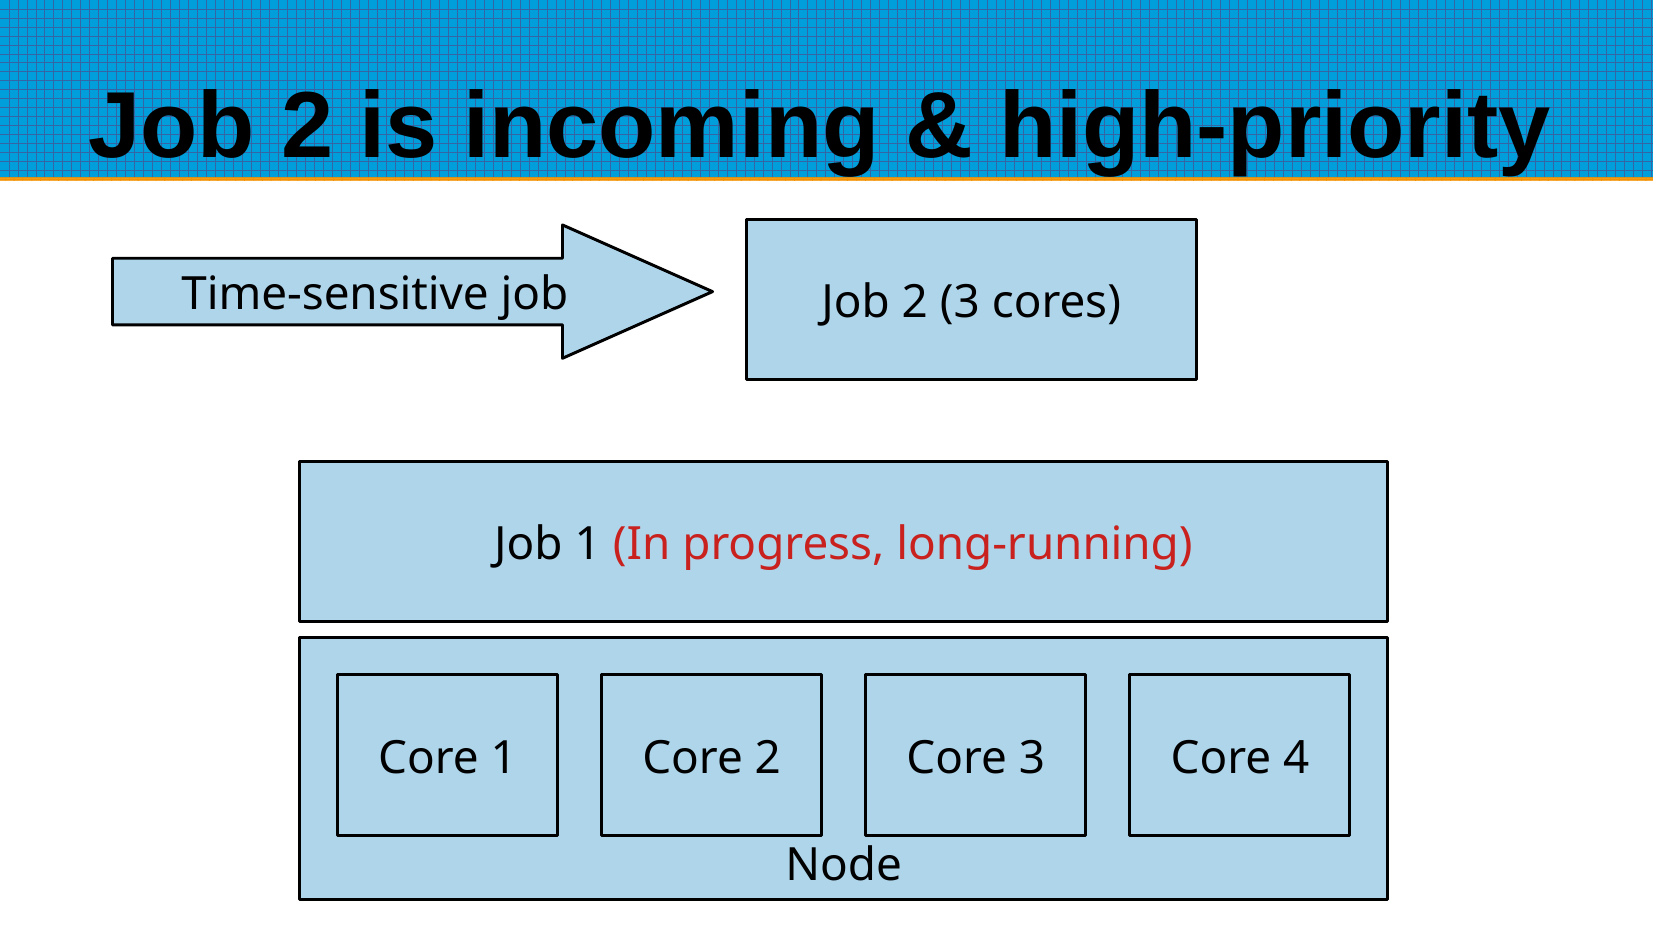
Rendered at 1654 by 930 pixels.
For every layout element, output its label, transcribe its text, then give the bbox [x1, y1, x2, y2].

text_box Node [299, 637, 1388, 900]
text_box Core 1 [337, 674, 558, 836]
text_box Job 1 (In progress, long-running) [299, 461, 1388, 622]
text_box Job 2 (3 cores) [746, 219, 1197, 380]
text_box Core 4 [1129, 674, 1350, 836]
text_box Core 2 [601, 674, 822, 836]
title Job 2 is incoming & high-priority [88, 14, 1565, 178]
text_box Time-sensitive job [112, 224, 713, 359]
text_box Core 3 [865, 674, 1086, 836]
